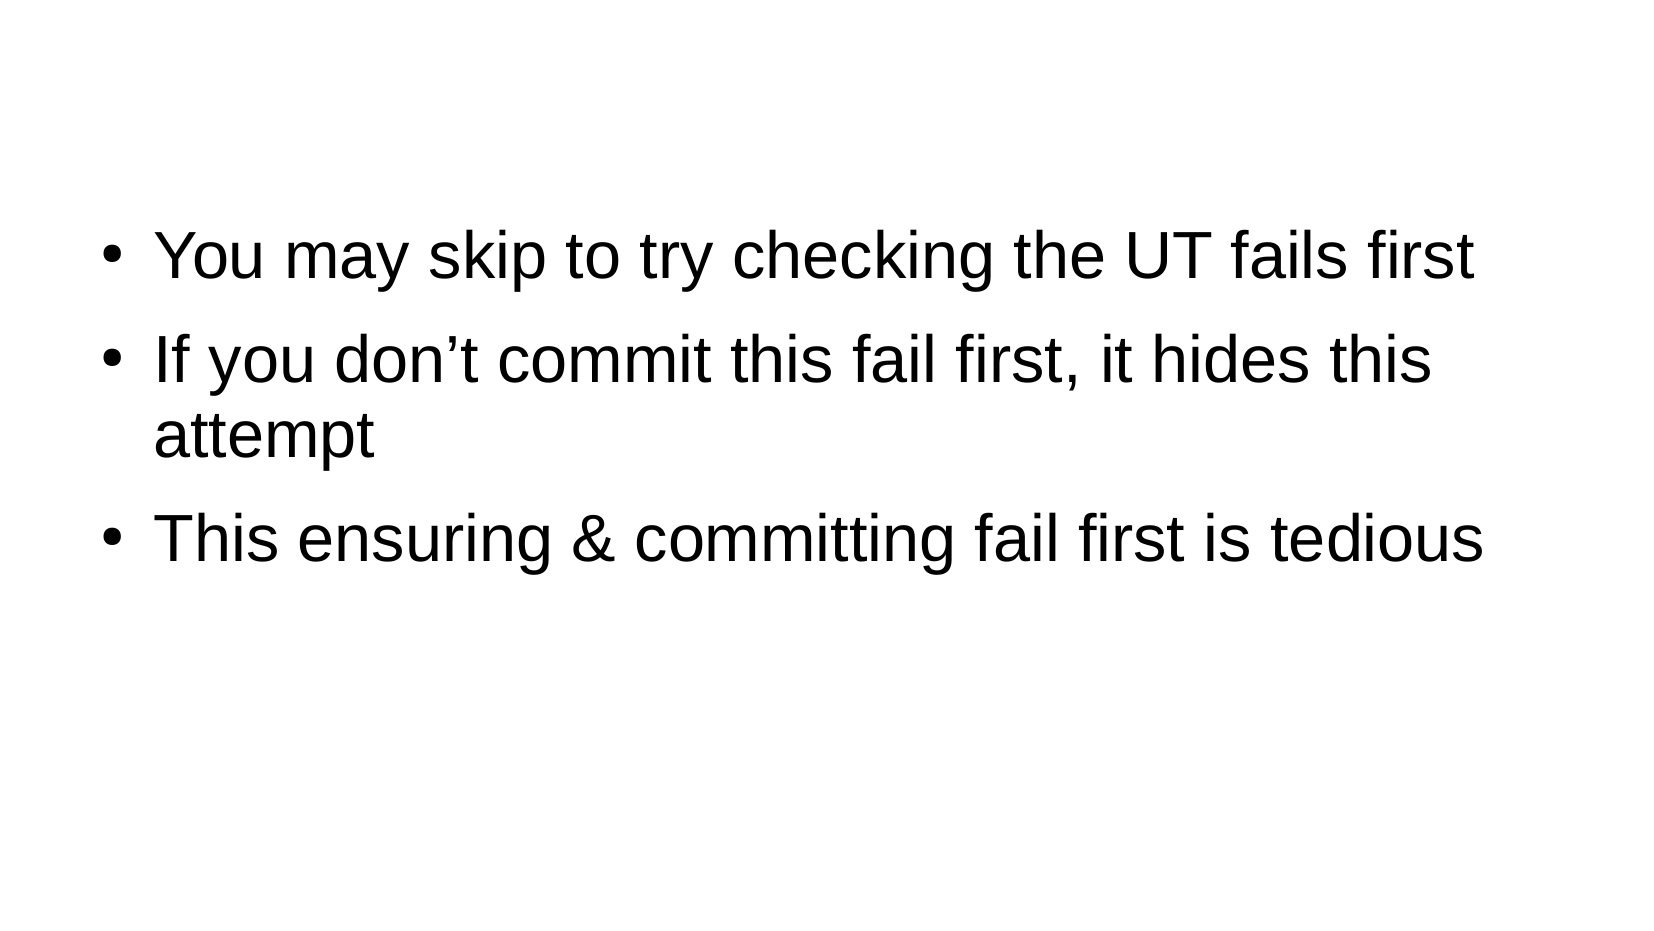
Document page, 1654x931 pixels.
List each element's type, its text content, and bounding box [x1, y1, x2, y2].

list You may skip to try checking the UT fails first If you don’t commit this fail first, it hides this attempt This ensuring & committing fail first is tedious [82, 217, 1571, 758]
